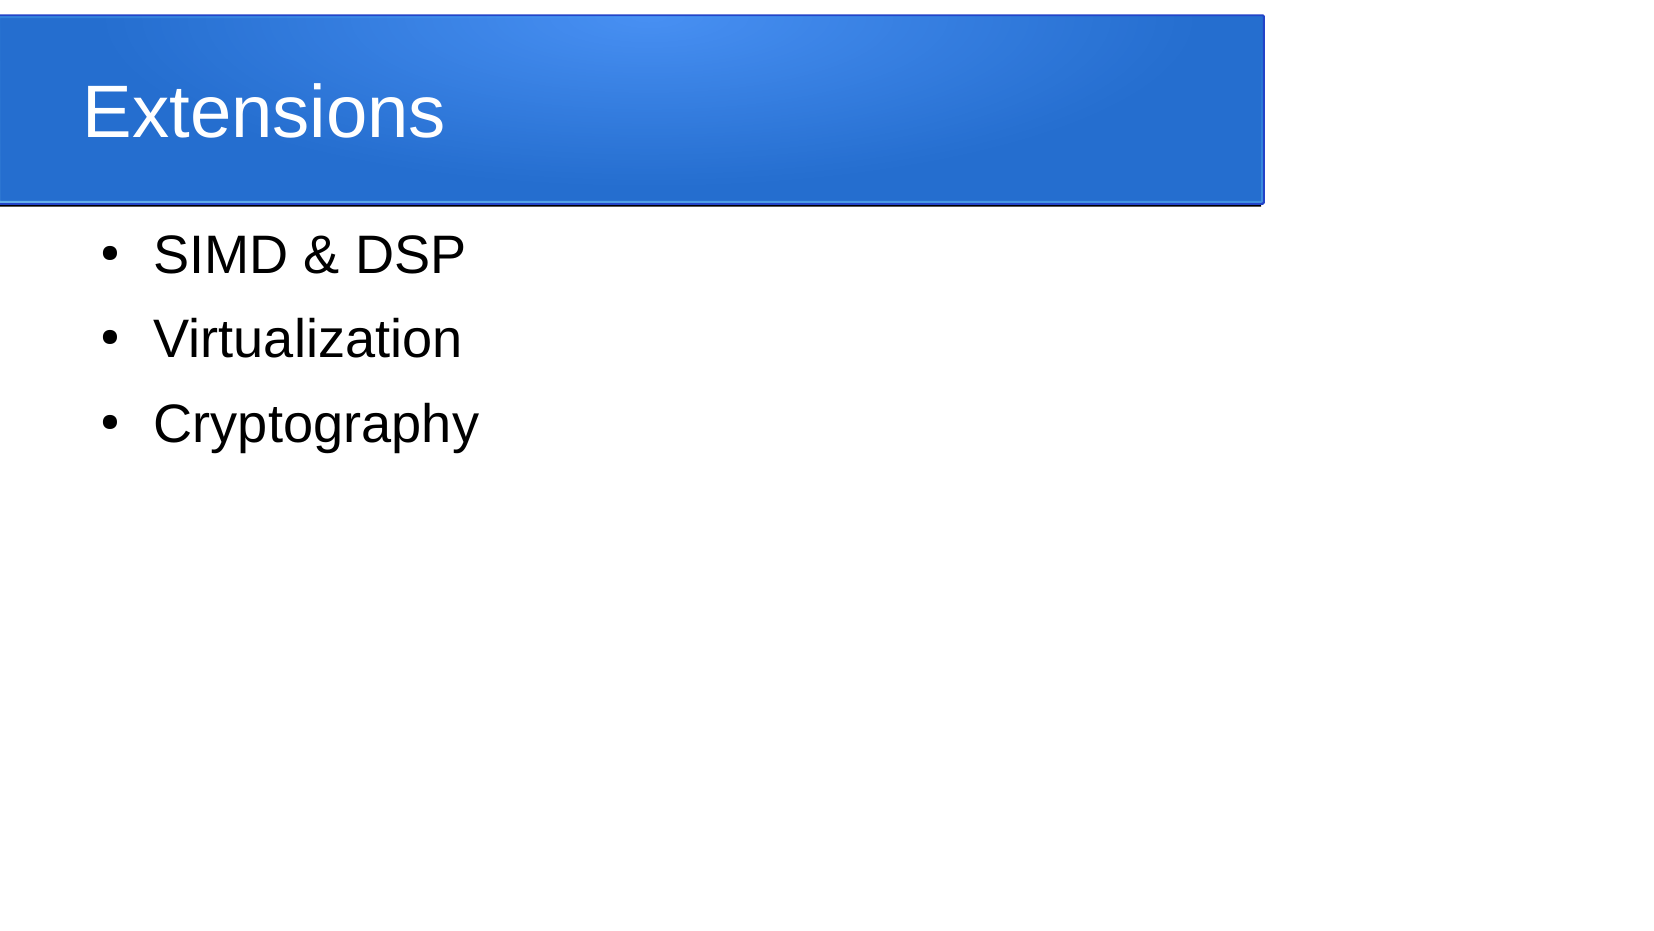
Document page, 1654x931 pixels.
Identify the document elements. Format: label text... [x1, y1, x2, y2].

list SIMD & DSP Virtualization Cryptography [82, 224, 1571, 764]
title Extensions [82, 35, 1235, 189]
